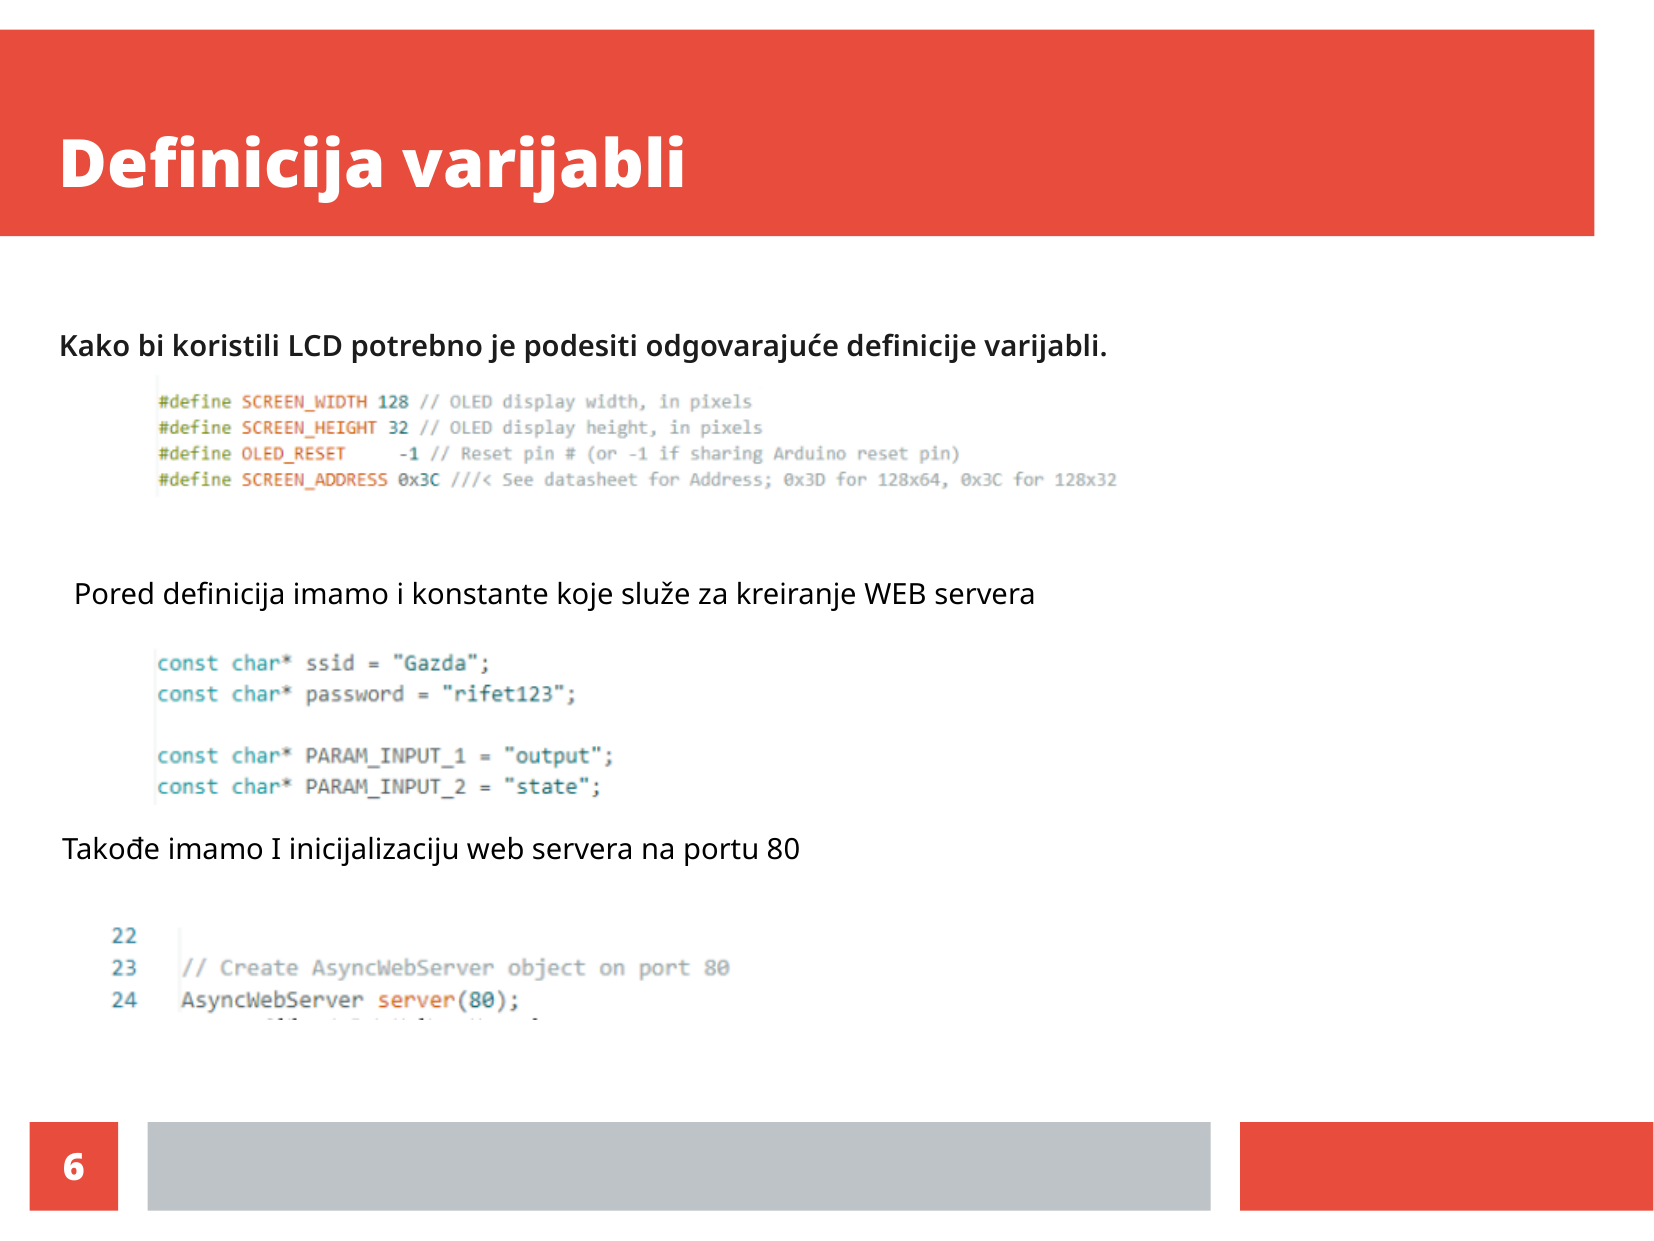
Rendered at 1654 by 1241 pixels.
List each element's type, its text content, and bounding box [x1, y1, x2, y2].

picture [135, 374, 1167, 502]
text_box Pored definicija imamo i konstante koje služe za kreiranje WEB servera [59, 565, 1167, 616]
picture [59, 920, 763, 1021]
title Definicija varijabli [59, 59, 1595, 207]
text_box Takođe imamo I inicijalizaciju web servera na portu 80 [47, 820, 1156, 871]
picture [135, 644, 632, 805]
list Kako bi koristili LCD potrebno je podesiti odgovarajuće definicije varijabli. [59, 324, 1565, 1093]
